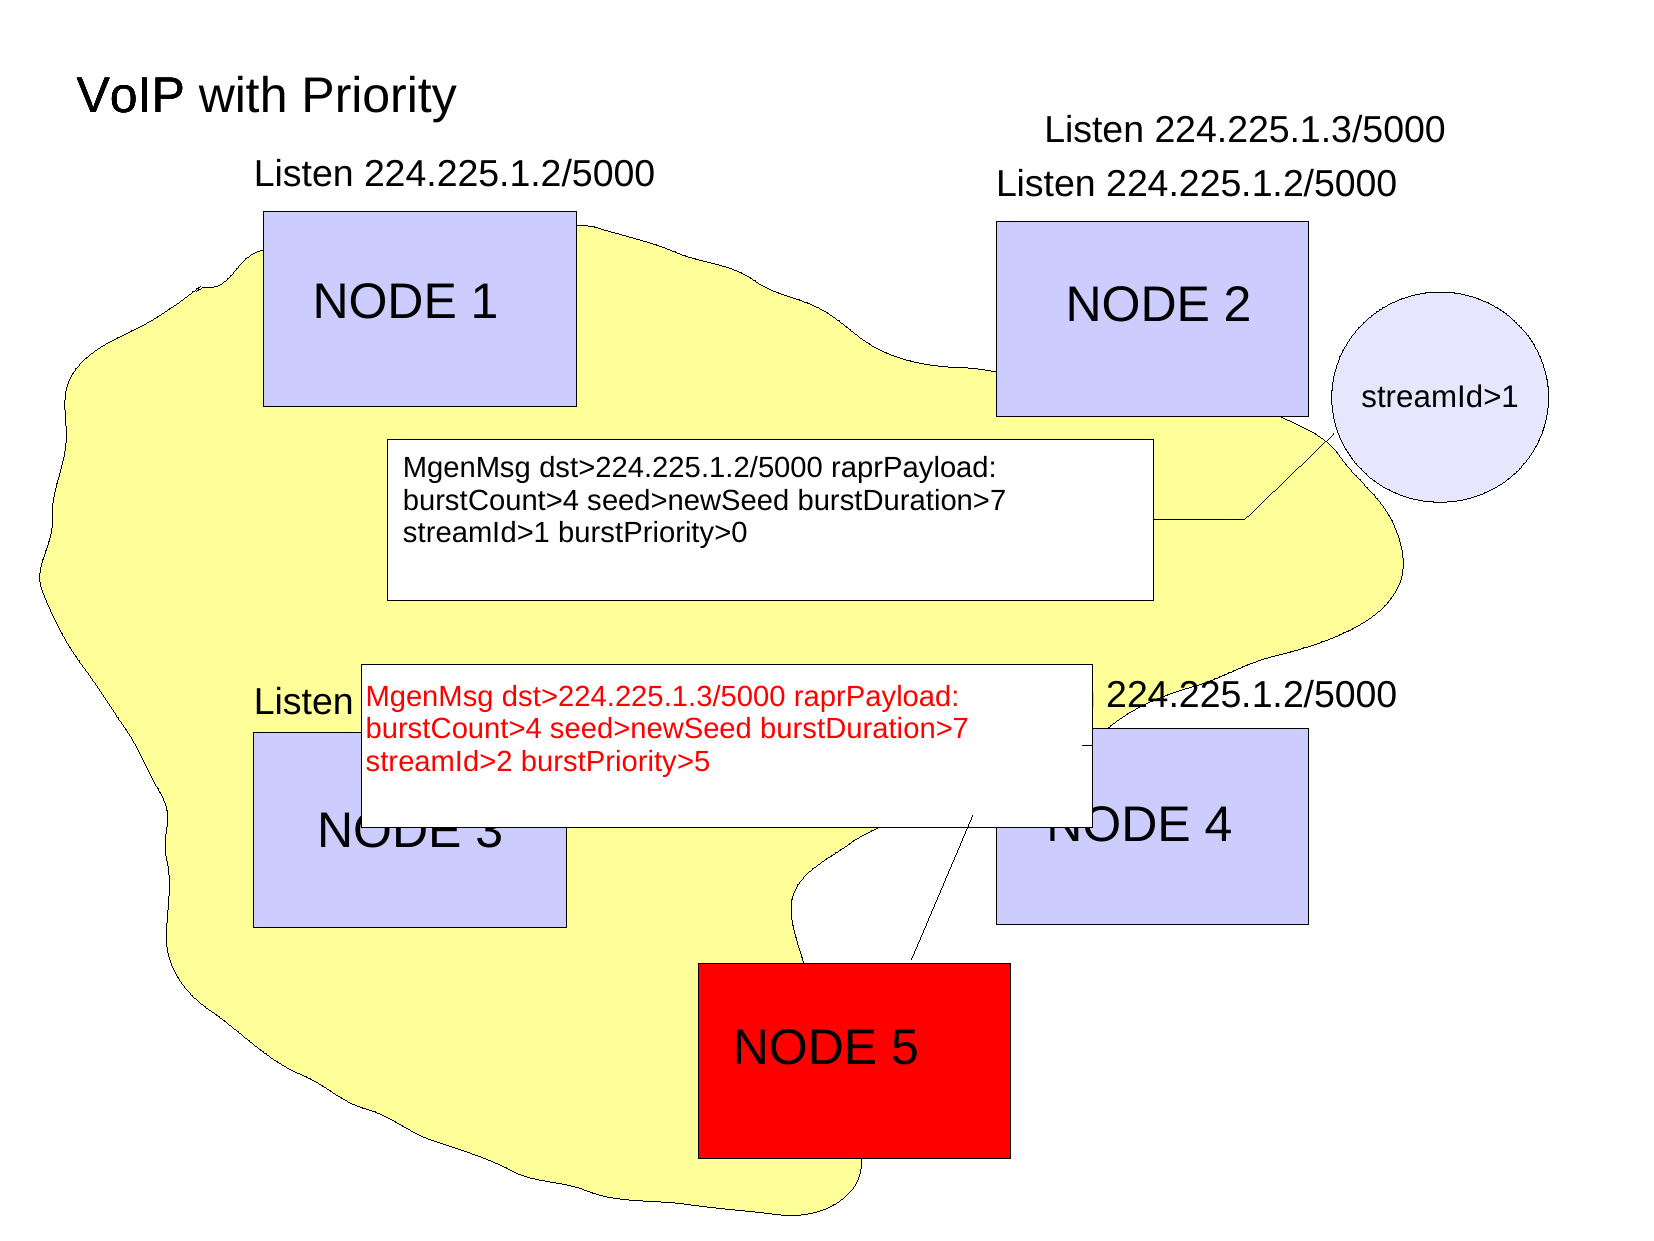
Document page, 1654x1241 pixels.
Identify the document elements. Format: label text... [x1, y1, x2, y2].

text_box streamId>1 [1331, 292, 1549, 503]
text_box MgenMsg dst>224.225.1.2/5000 raprPayload: burstCount>4 seed>newSeed burstDuration>7 streamId>1 burstPriority>0 [402, 450, 1150, 591]
text_box NODE 5 [732, 1018, 971, 1083]
text_box Listen 224.225.1.2/5000 [996, 162, 1583, 212]
text_box Listen 224.225.1.2/5000 [253, 680, 361, 730]
text_box MgenMsg dst>224.225.1.3/5000 raprPayload: burstCount>4 seed>newSeed burstDuration>7 streamId>2 burstPriority>5 [365, 679, 1083, 815]
text_box NODE 3 [317, 802, 598, 866]
text_box Listen 224.225.1.3/5000 [1044, 108, 1631, 158]
text_box Listen 224.225.1.2/5000 [1093, 673, 1583, 723]
text_box [39, 211, 1404, 1216]
text_box Listen 224.225.1.2/5000 [253, 152, 840, 202]
text_box NODE 4 [1046, 795, 1284, 859]
text_box NODE 1 [312, 273, 567, 337]
text_box VoIP with Priority [76, 66, 525, 131]
text_box NODE 2 [1065, 276, 1313, 344]
